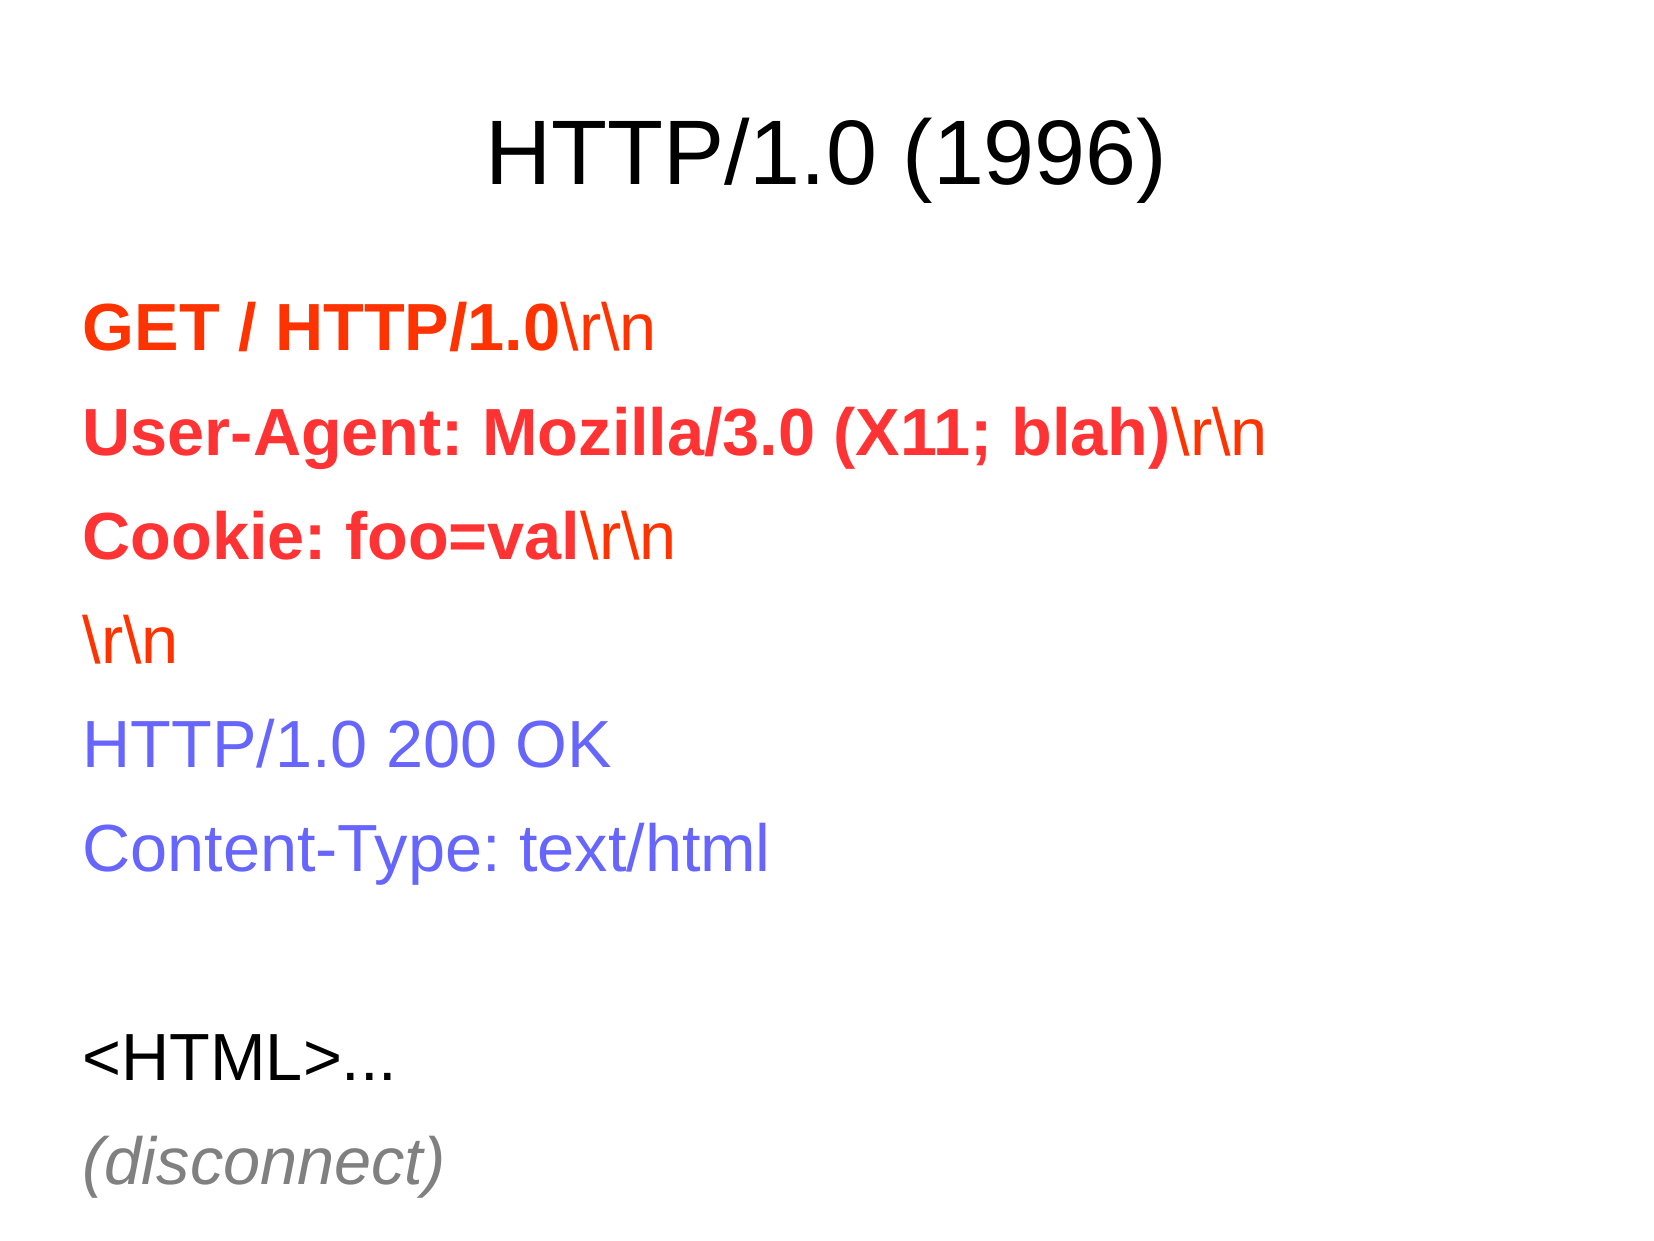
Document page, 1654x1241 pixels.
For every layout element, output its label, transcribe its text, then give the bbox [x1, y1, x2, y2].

list GET / HTTP/1.0\r\n User-Agent: Mozilla/3.0 (X11; blah)\r\n Cookie: foo=val\r\n \r\n HTTP/1.0 200 OK Content-Type: text/html <HTML>... (disconnect) [82, 290, 1571, 1241]
title HTTP/1.0 (1996) [82, 49, 1571, 257]
